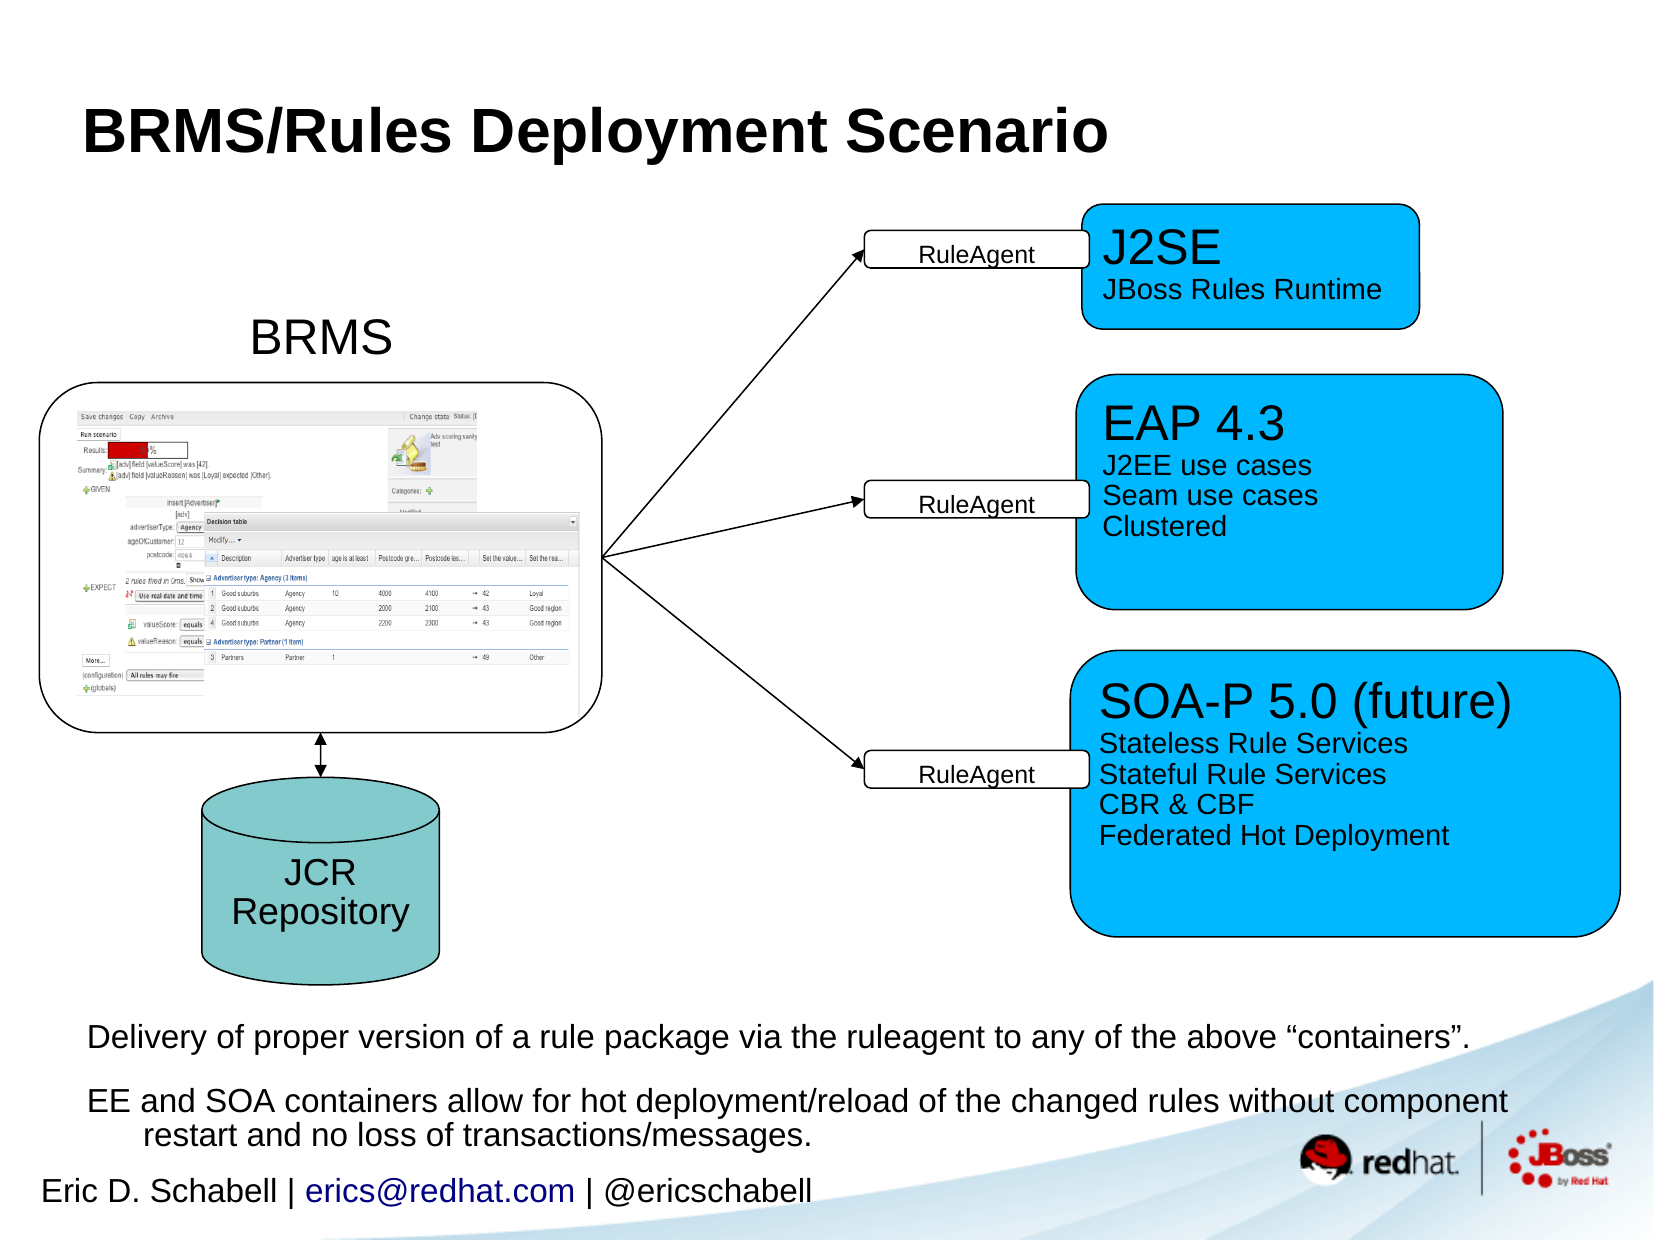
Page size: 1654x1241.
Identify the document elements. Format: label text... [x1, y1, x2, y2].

text_box RuleAgent [864, 750, 1090, 789]
title BRMS/Rules Deployment Scenario [82, 37, 1571, 226]
text_box EAP 4.3 J2EE use cases Seam use cases Clustered [1076, 374, 1503, 610]
text_box JCR Repository [201, 777, 440, 985]
text_box J2SE JBoss Rules Runtime [1081, 204, 1420, 330]
text_box Delivery of proper version of a rule package via the ruleagent to any of the above “containers”. EE and SOA containers allow for hot deployment/reload of the changed rules without component restart and no loss of transactions/messages. [86, 1018, 1575, 1187]
picture [3, 0, 1654, 1240]
text_box BRMS [234, 300, 479, 373]
text_box SOA-P 5.0 (future) Stateless Rule Services Stateful Rule Services CBR & CBF Federated Hot Deployment [1070, 650, 1621, 937]
text_box RuleAgent [864, 230, 1090, 268]
text_box RuleAgent [864, 480, 1090, 518]
